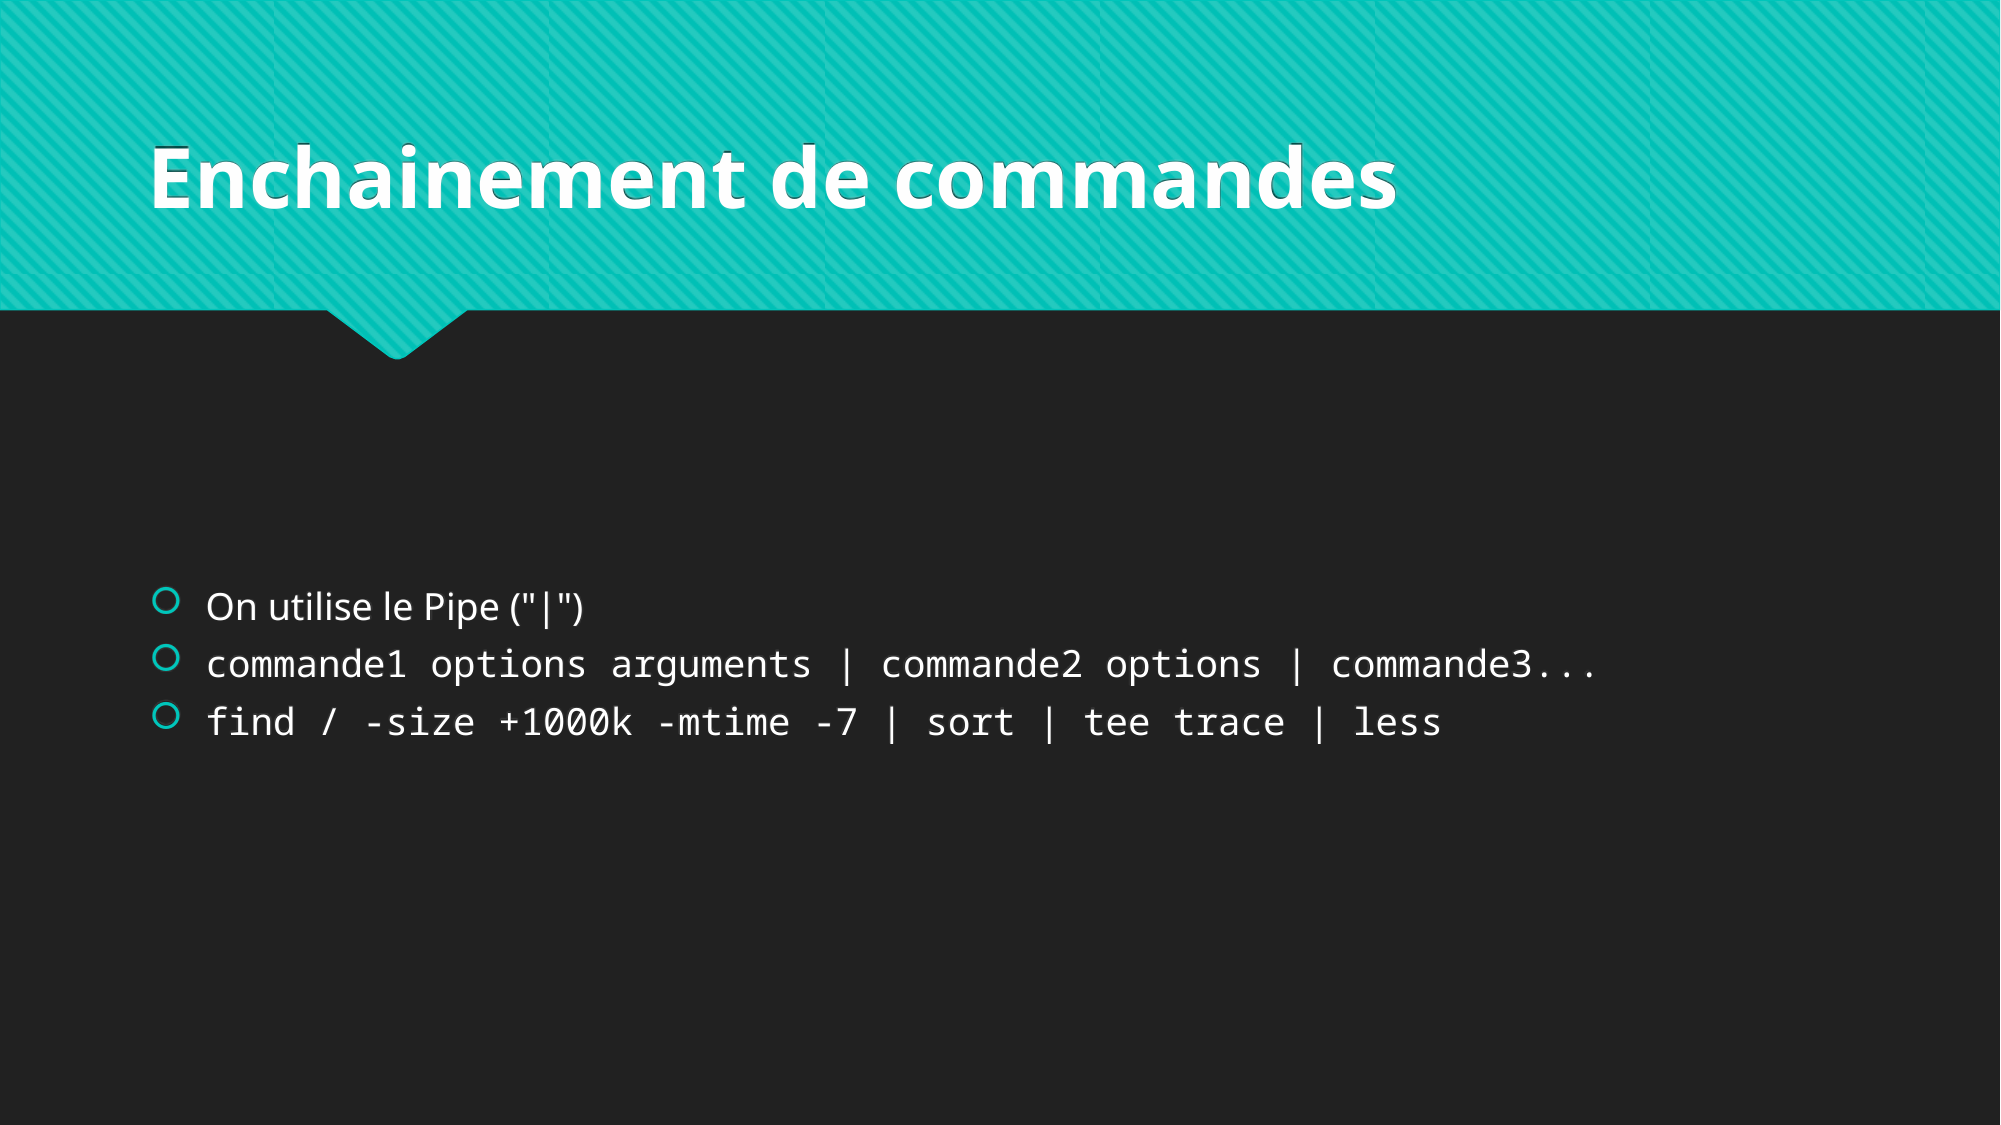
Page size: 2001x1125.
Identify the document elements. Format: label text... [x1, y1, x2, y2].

title Enchainement de commandes [132, 73, 1868, 233]
list On utilise le Pipe ("|") commande1 options arguments | commande2 options | commande3... find / -size +1000k -mtime -7 | sort | tee trace | less [134, 364, 1866, 962]
